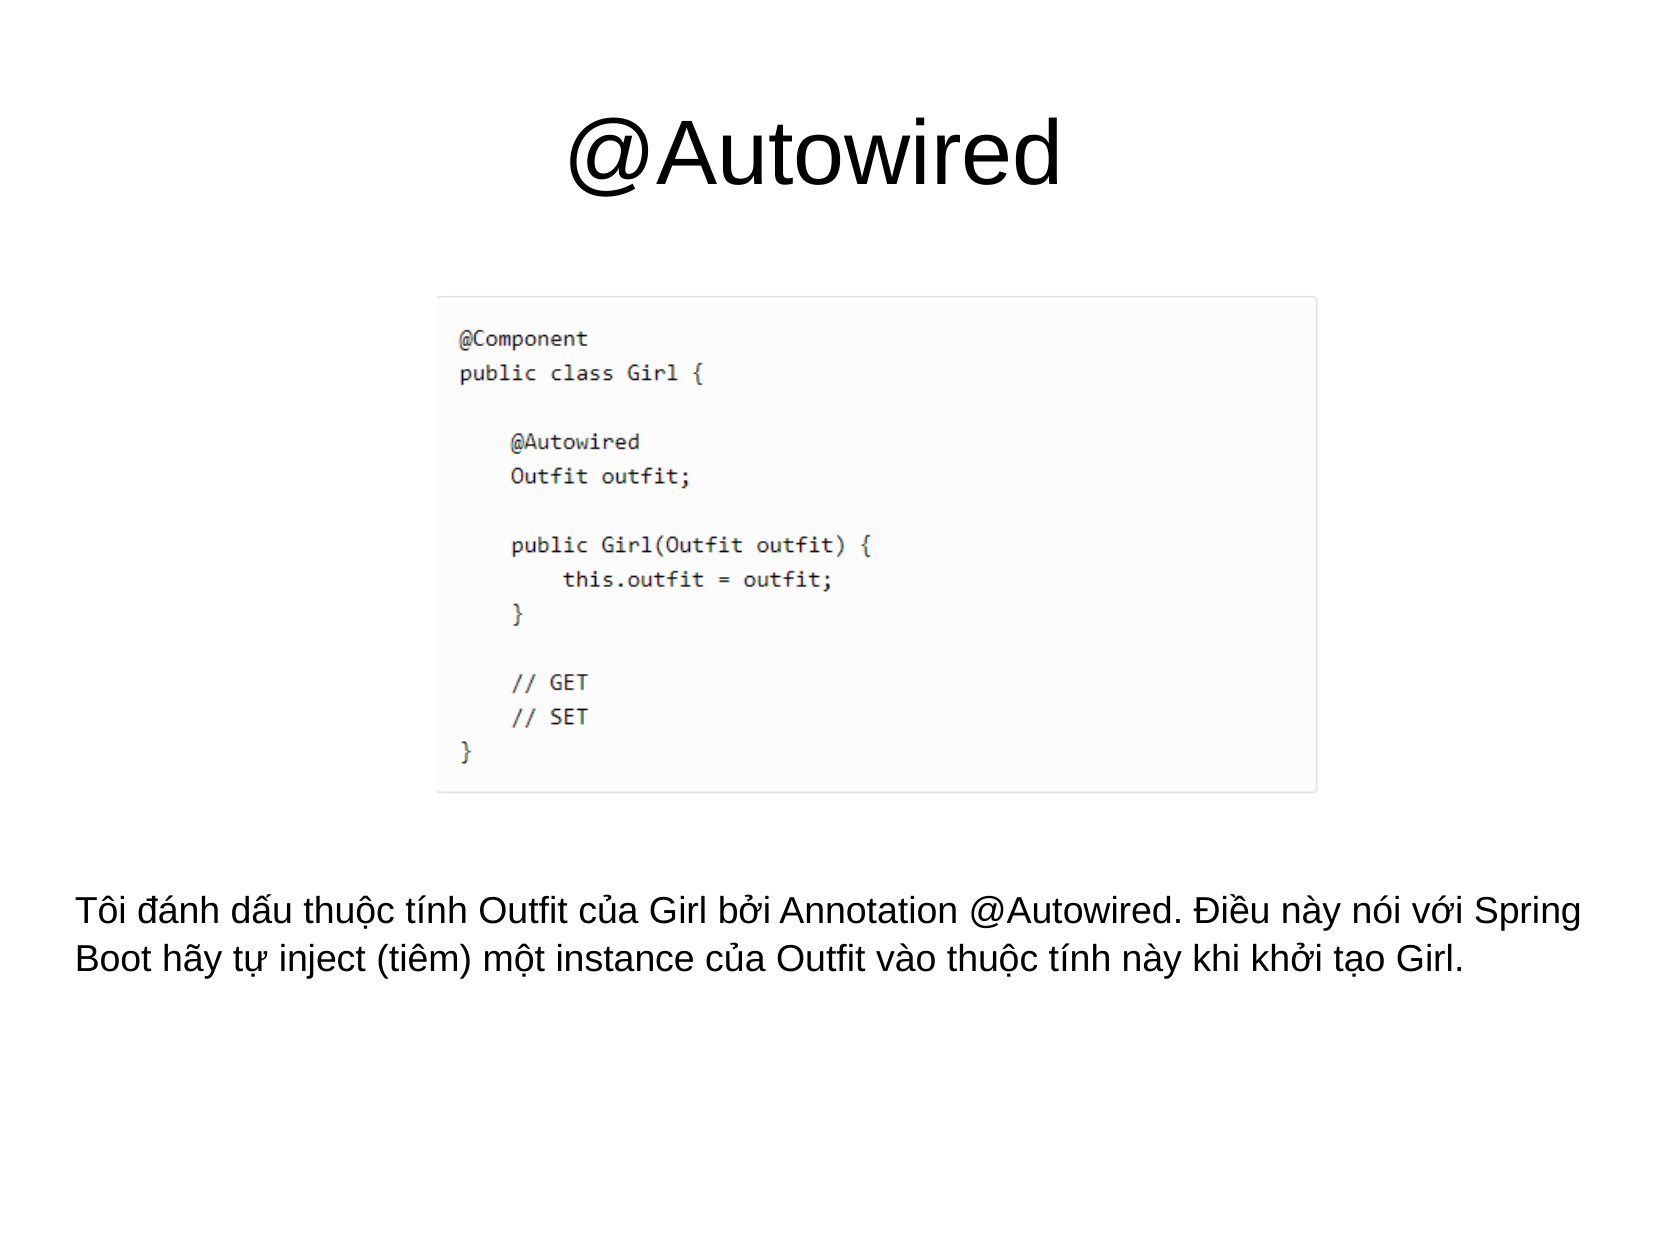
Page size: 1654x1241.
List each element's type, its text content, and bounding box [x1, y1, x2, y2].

title @Autowired [82, 49, 1571, 257]
text_box Tôi đánh dấu thuộc tính Outfit của Girl bởi Annotation @Autowired. Điều này nói với Spring Boot hãy tự inject (tiêm) một instance của Outfit vào thuộc tính này khi khởi tạo Girl. [60, 876, 1621, 1051]
picture [437, 296, 1321, 796]
